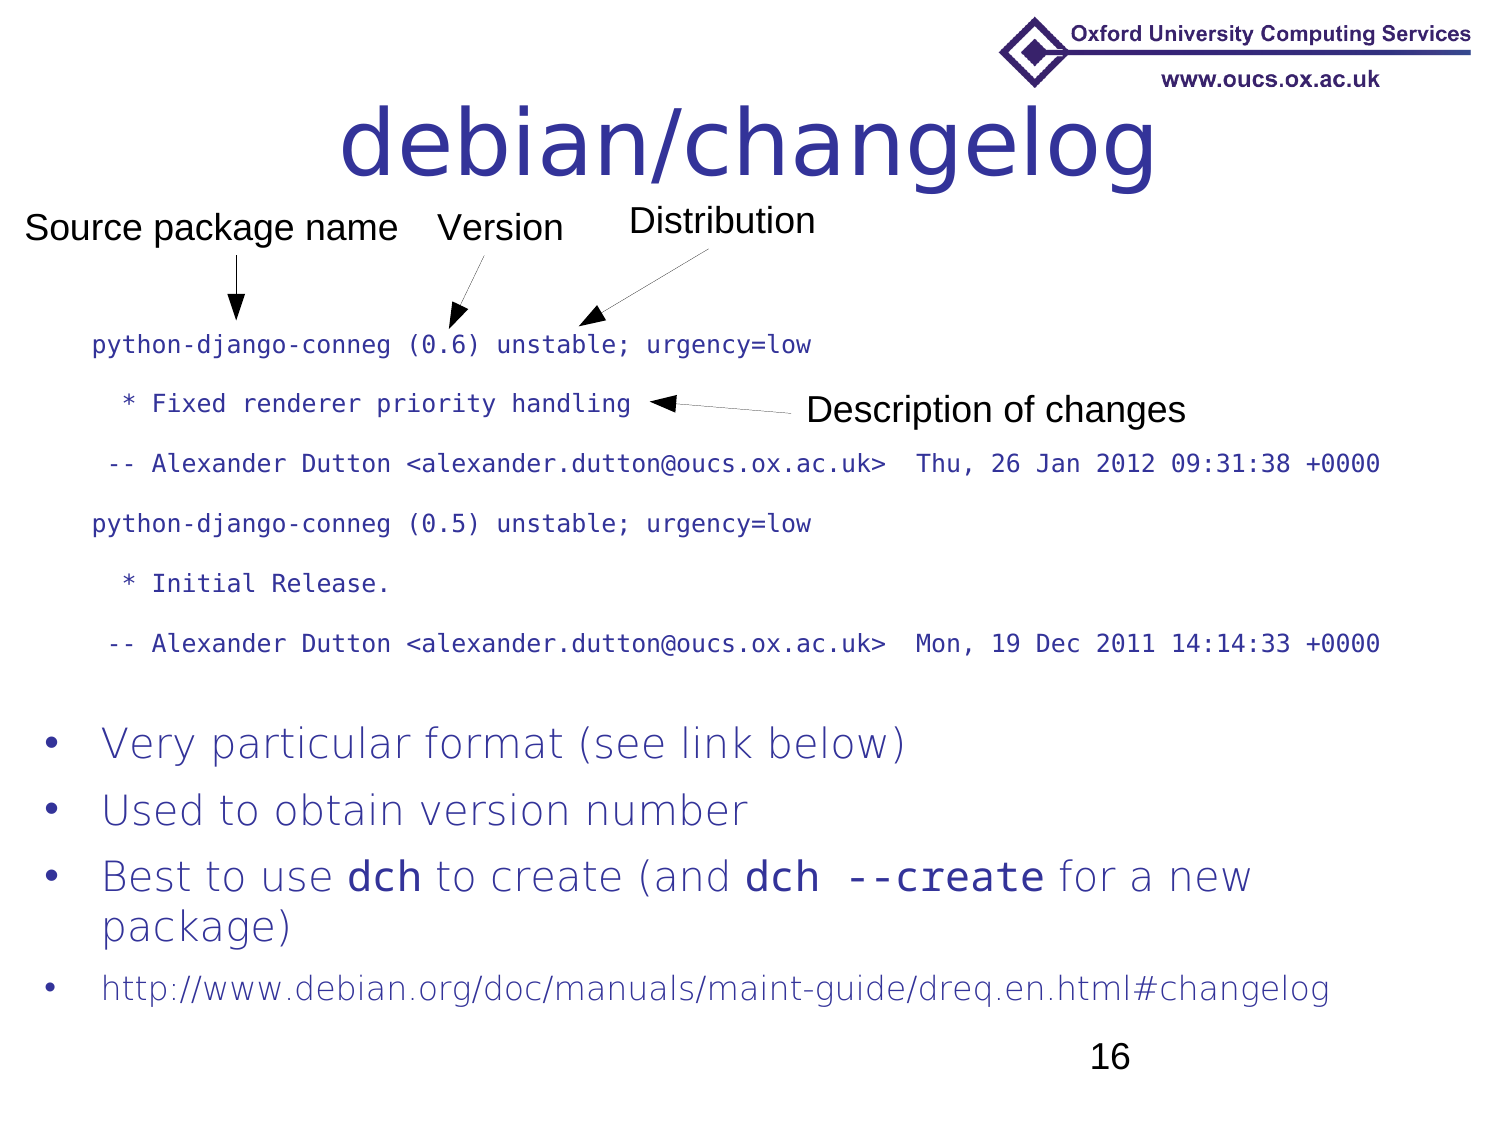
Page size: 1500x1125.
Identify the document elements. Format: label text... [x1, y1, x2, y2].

text_box Description of changes [791, 377, 1202, 438]
list Very particular format (see link below) Used to obtain version number Best to use dch to create (and dch --create for a new package) http://www.debian.org/doc/manuals/maint-guide/dreq.en.html#changelog [29, 708, 1380, 1124]
list python-django-conneg (0.6) unstable; urgency=low * Fixed renderer priority handling -- Alexander Dutton <alexander.dutton@oucs.ox.ac.uk> Thu, 26 Jan 2012 09:31:38 +0000 python-django-conneg (0.5) unstable; urgency=low * Initial Release. -- Alexander Dutton <alexander.dutton@oucs.ox.ac.uk> Mon, 19 Dec 2011 14:14:33 +0000 [76, 320, 1427, 735]
picture [998, 16, 1471, 102]
title debian/changelog [75, 45, 1426, 233]
text_box Version [422, 195, 579, 256]
text_box Source package name [9, 195, 414, 256]
text_box Distribution [614, 188, 831, 249]
